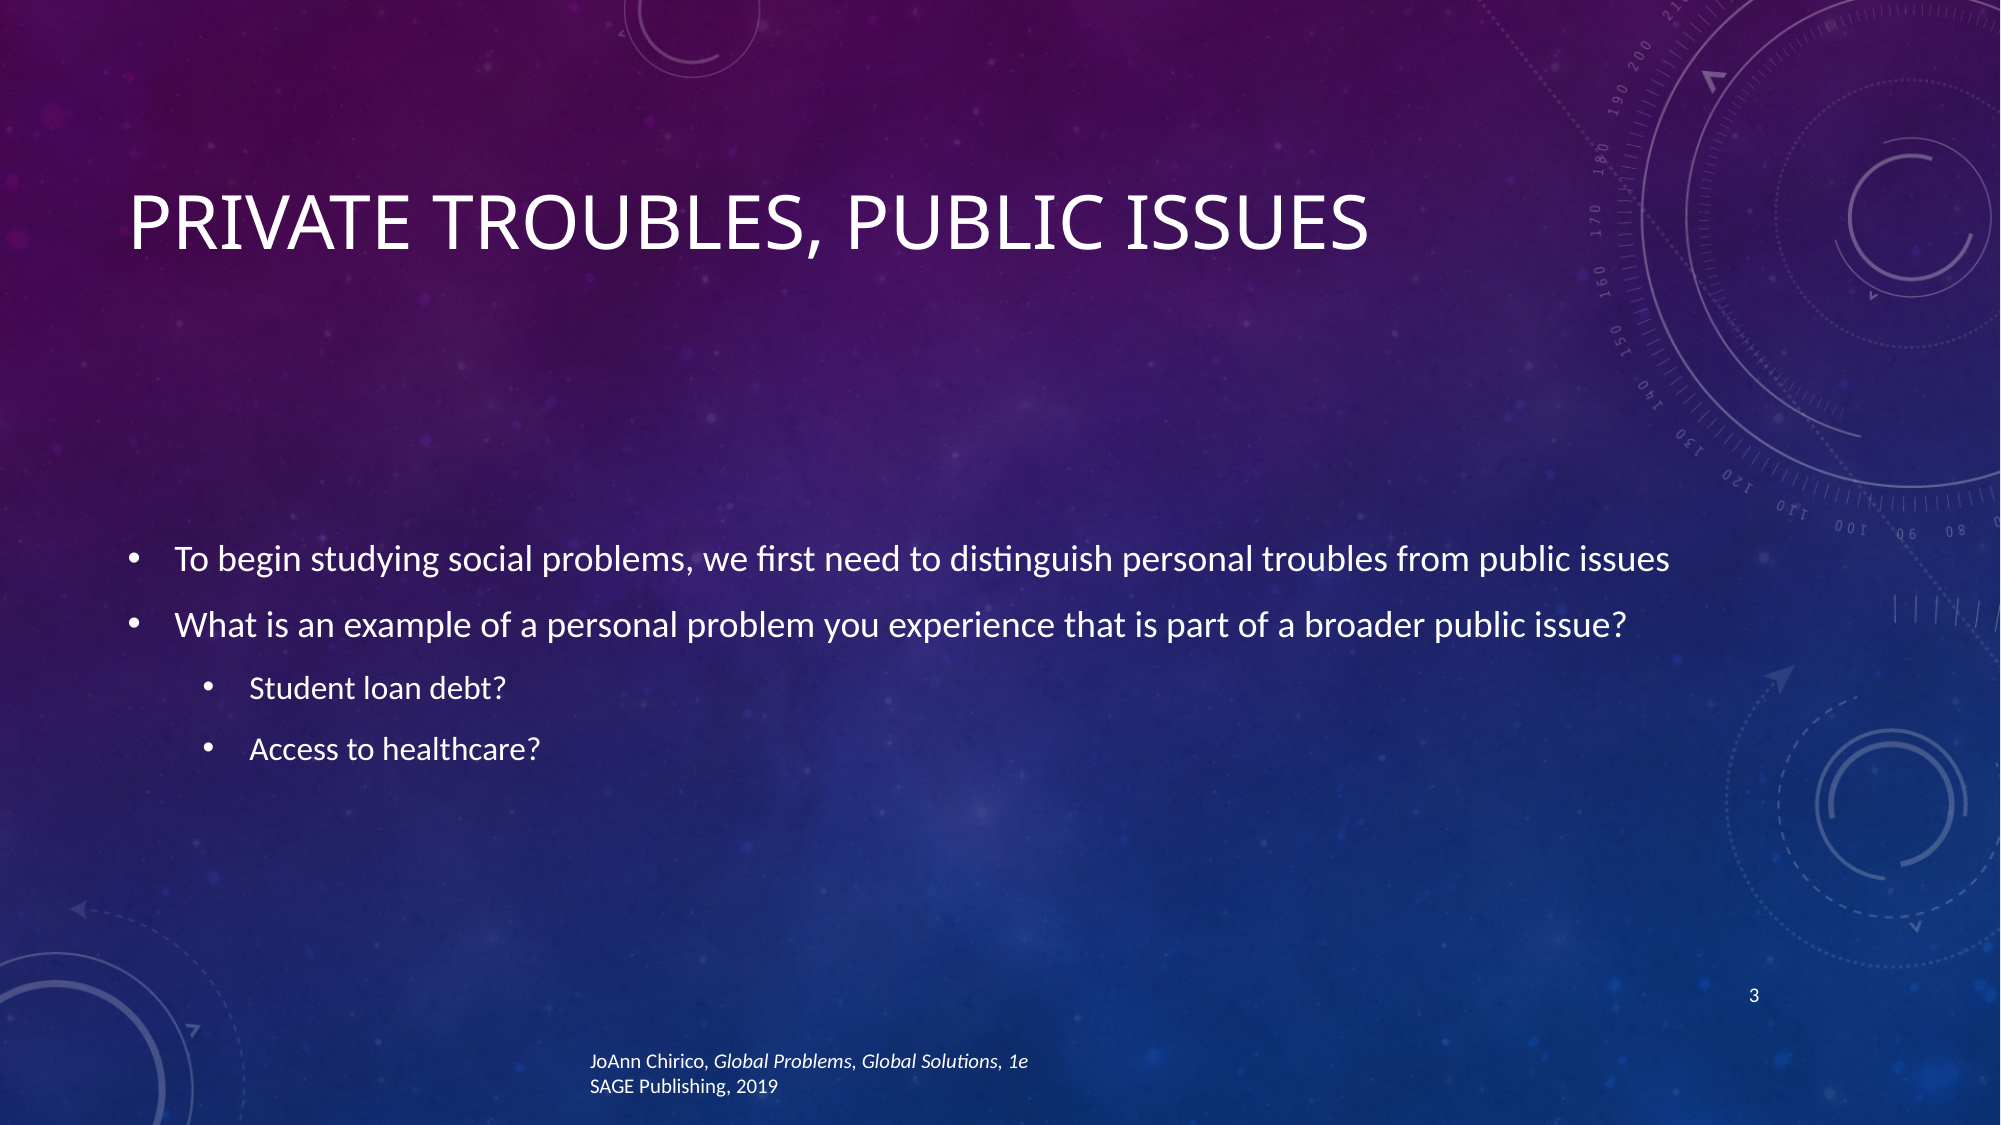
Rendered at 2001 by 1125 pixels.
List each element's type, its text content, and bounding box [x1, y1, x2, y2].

title Private Troubles, Public Issues [112, 99, 1775, 339]
slide_number <number> [1684, 963, 1775, 1025]
picture [0, 0, 2001, 1125]
list To begin studying social problems, we first need to distinguish personal troubles from public issues What is an example of a personal problem you experience that is part of a broader public issue? Student loan debt? Access to healthcare? [112, 351, 1775, 950]
footer JoAnn Chirico, Global Problems, Global Solutions, 1e SAGE Publishing, 2019 [575, 1042, 1425, 1103]
